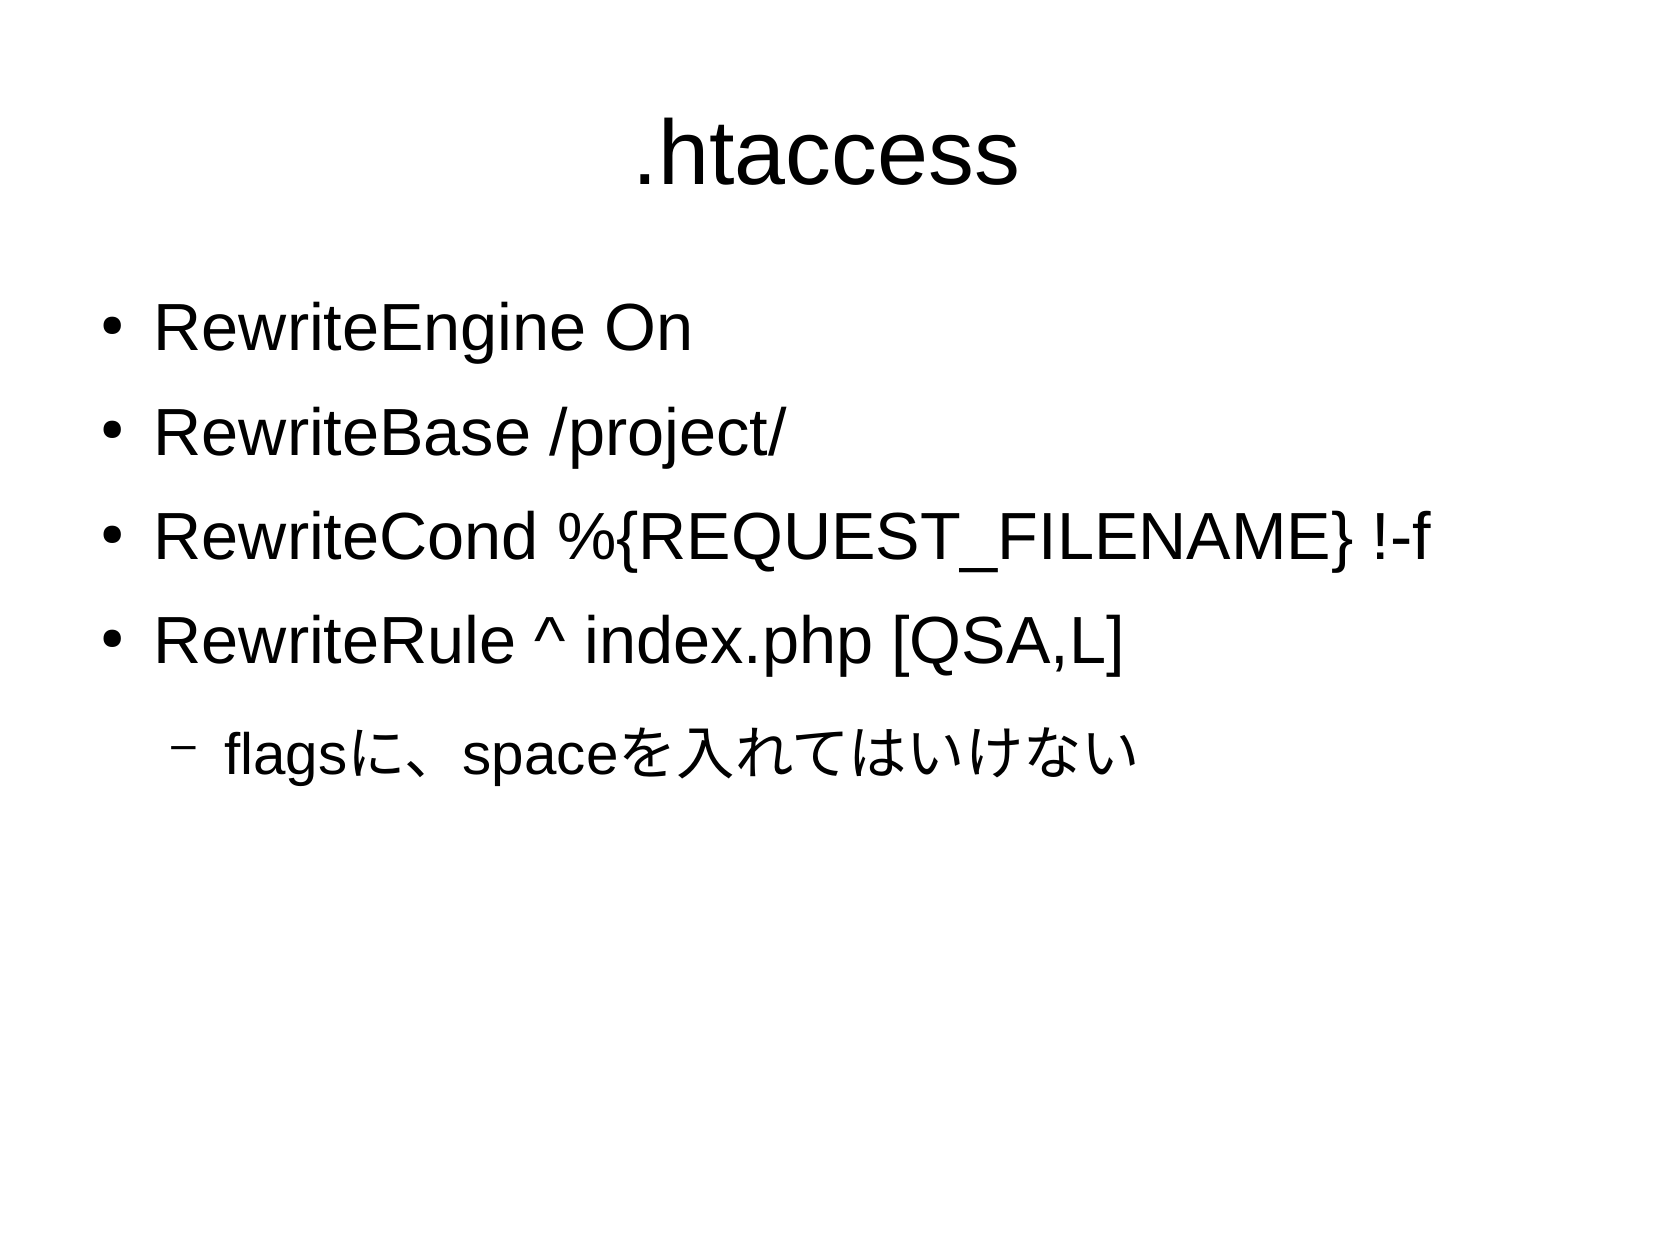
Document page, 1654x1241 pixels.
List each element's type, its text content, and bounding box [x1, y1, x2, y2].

title .htaccess [82, 49, 1571, 257]
list RewriteEngine On RewriteBase /project/ RewriteCond %{REQUEST_FILENAME} !-f RewriteRule ^ index.php [QSA,L] flagsに、spaceを入れてはいけない [82, 290, 1571, 1010]
